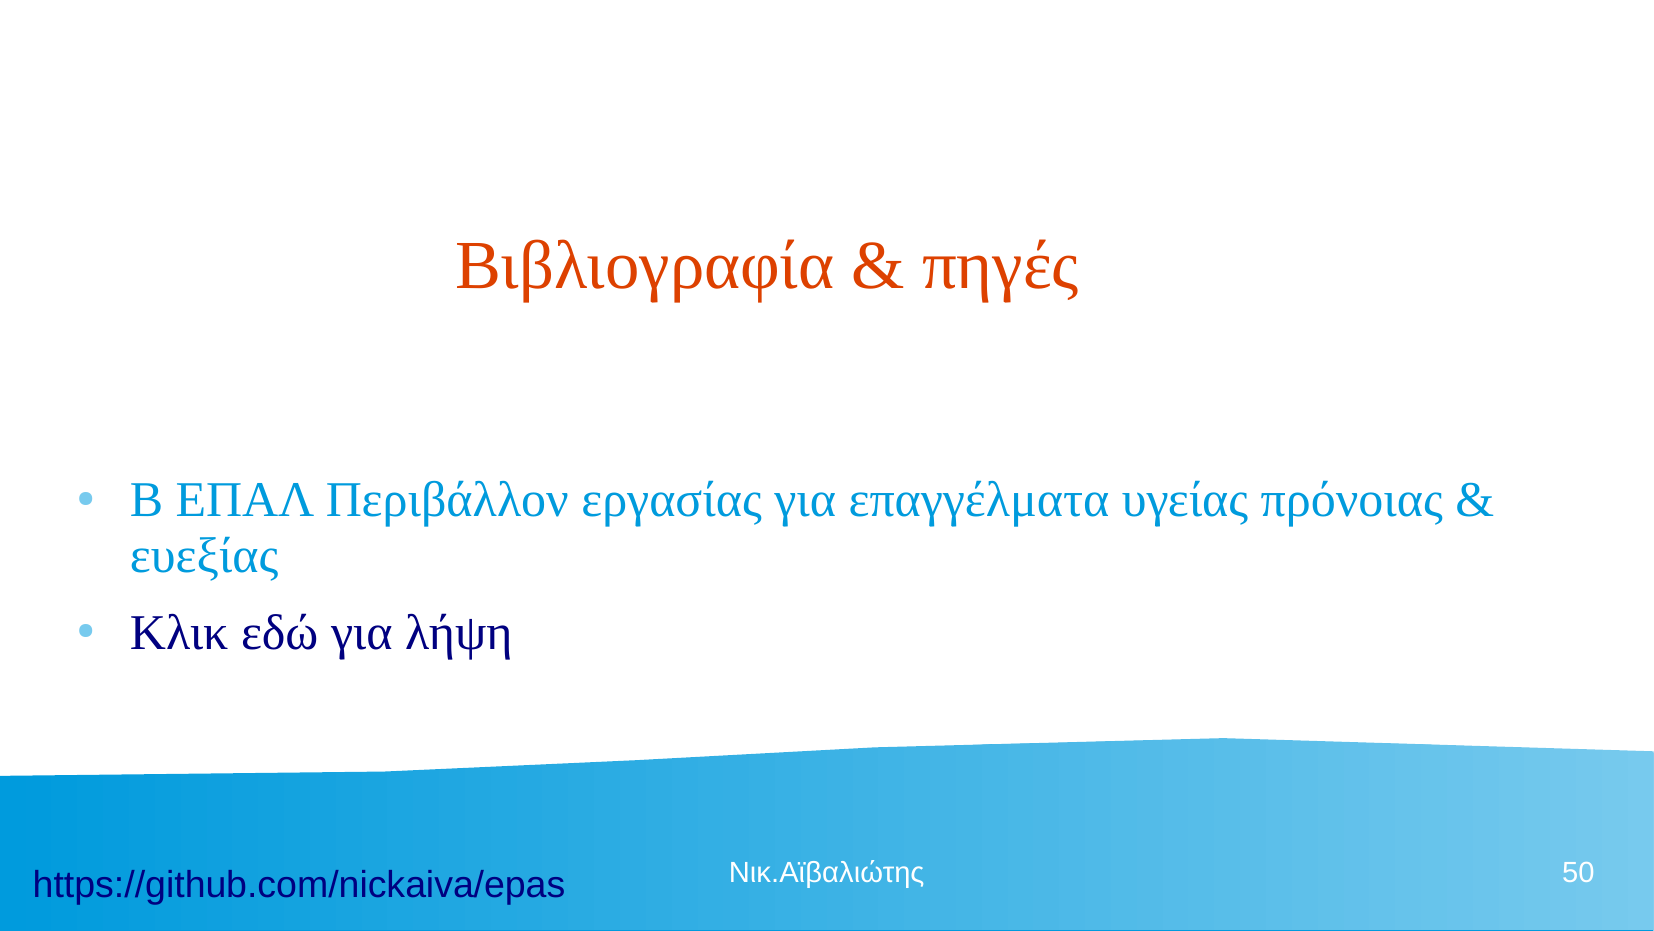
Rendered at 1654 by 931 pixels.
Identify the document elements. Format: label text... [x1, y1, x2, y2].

list Β ΕΠΑΛ Περιβάλλον εργασίας για επαγγέλματα υγείας πρόνοιας & ευεξίας Κλικ εδώ για λήψη [59, 472, 1595, 739]
title Βιβλιογραφία & πηγές [29, 177, 1506, 355]
